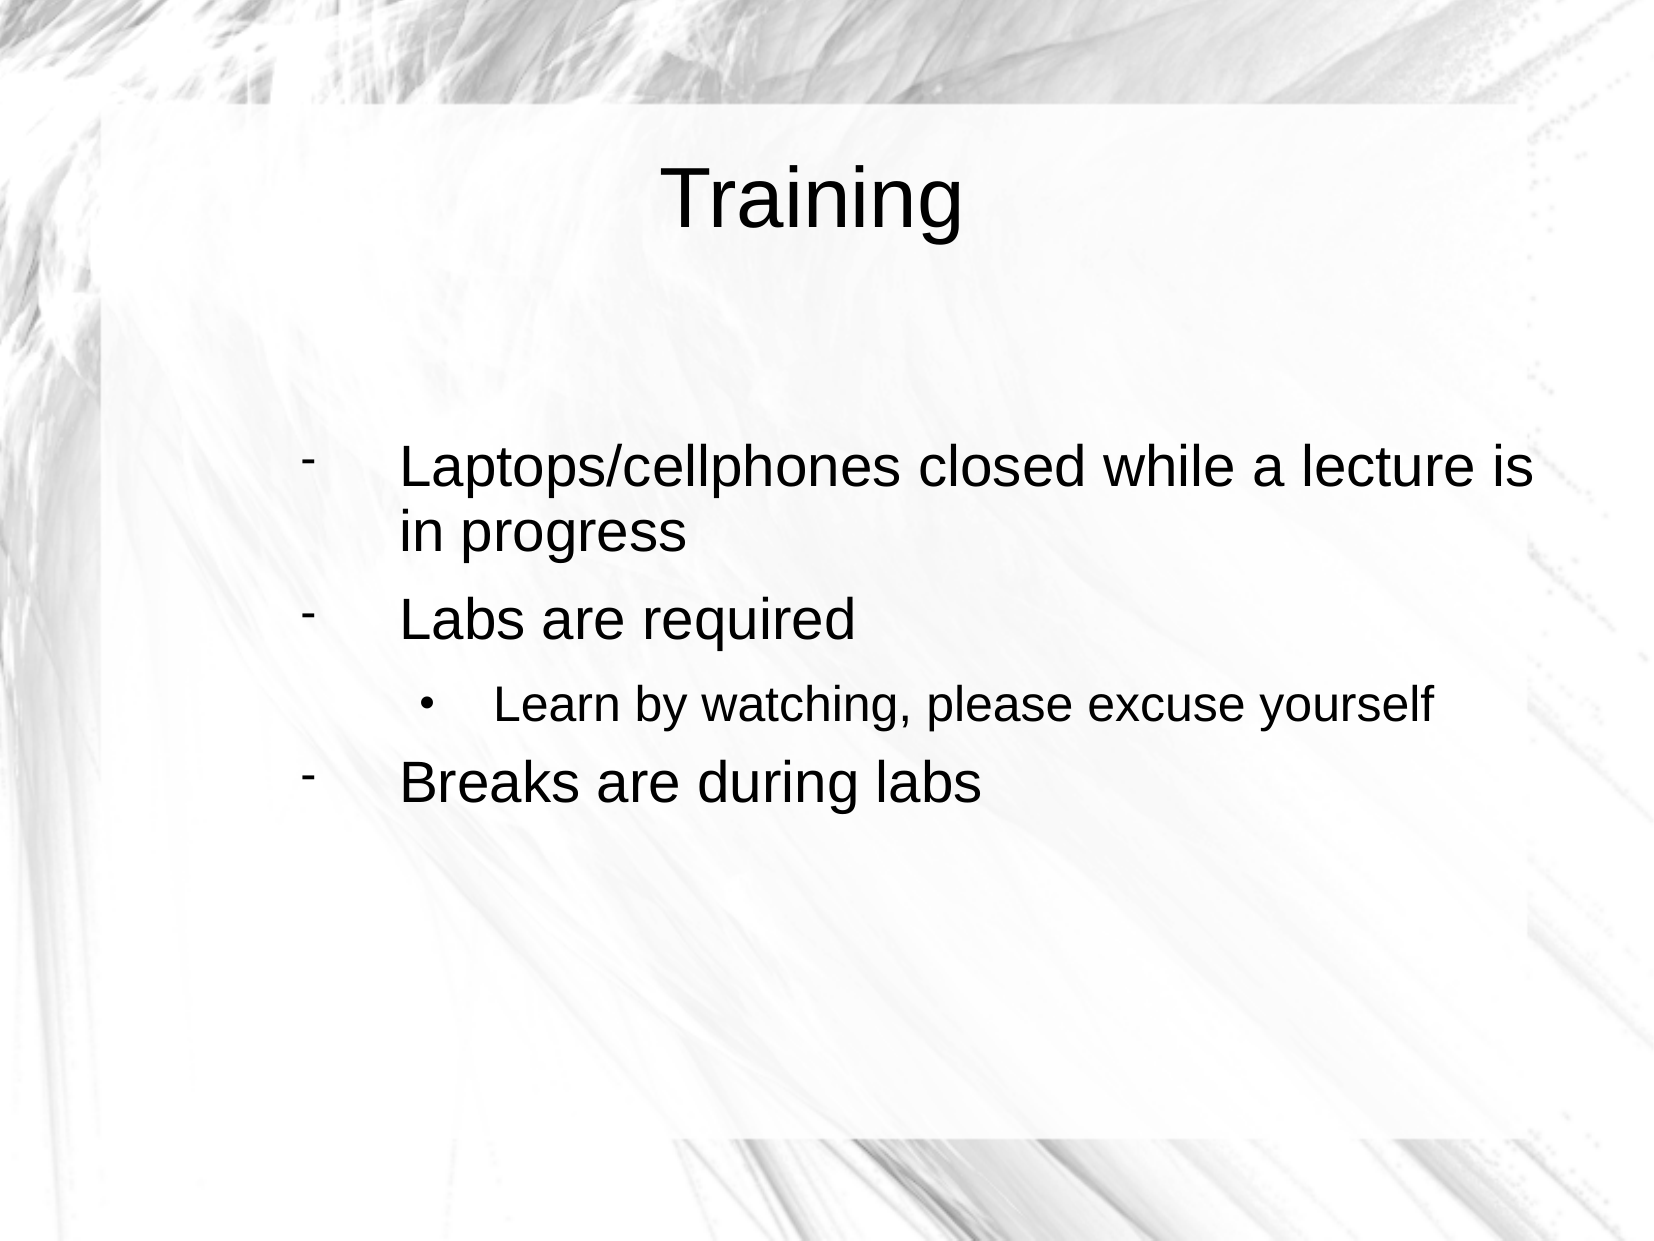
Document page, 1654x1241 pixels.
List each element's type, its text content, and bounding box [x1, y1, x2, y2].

picture [0, 0, 1654, 1241]
title Training [118, 112, 1506, 281]
list Laptops/cellphones closed while a lecture is in progress Labs are required Learn by watching, please excuse yourself Breaks are during labs [118, 319, 1571, 972]
